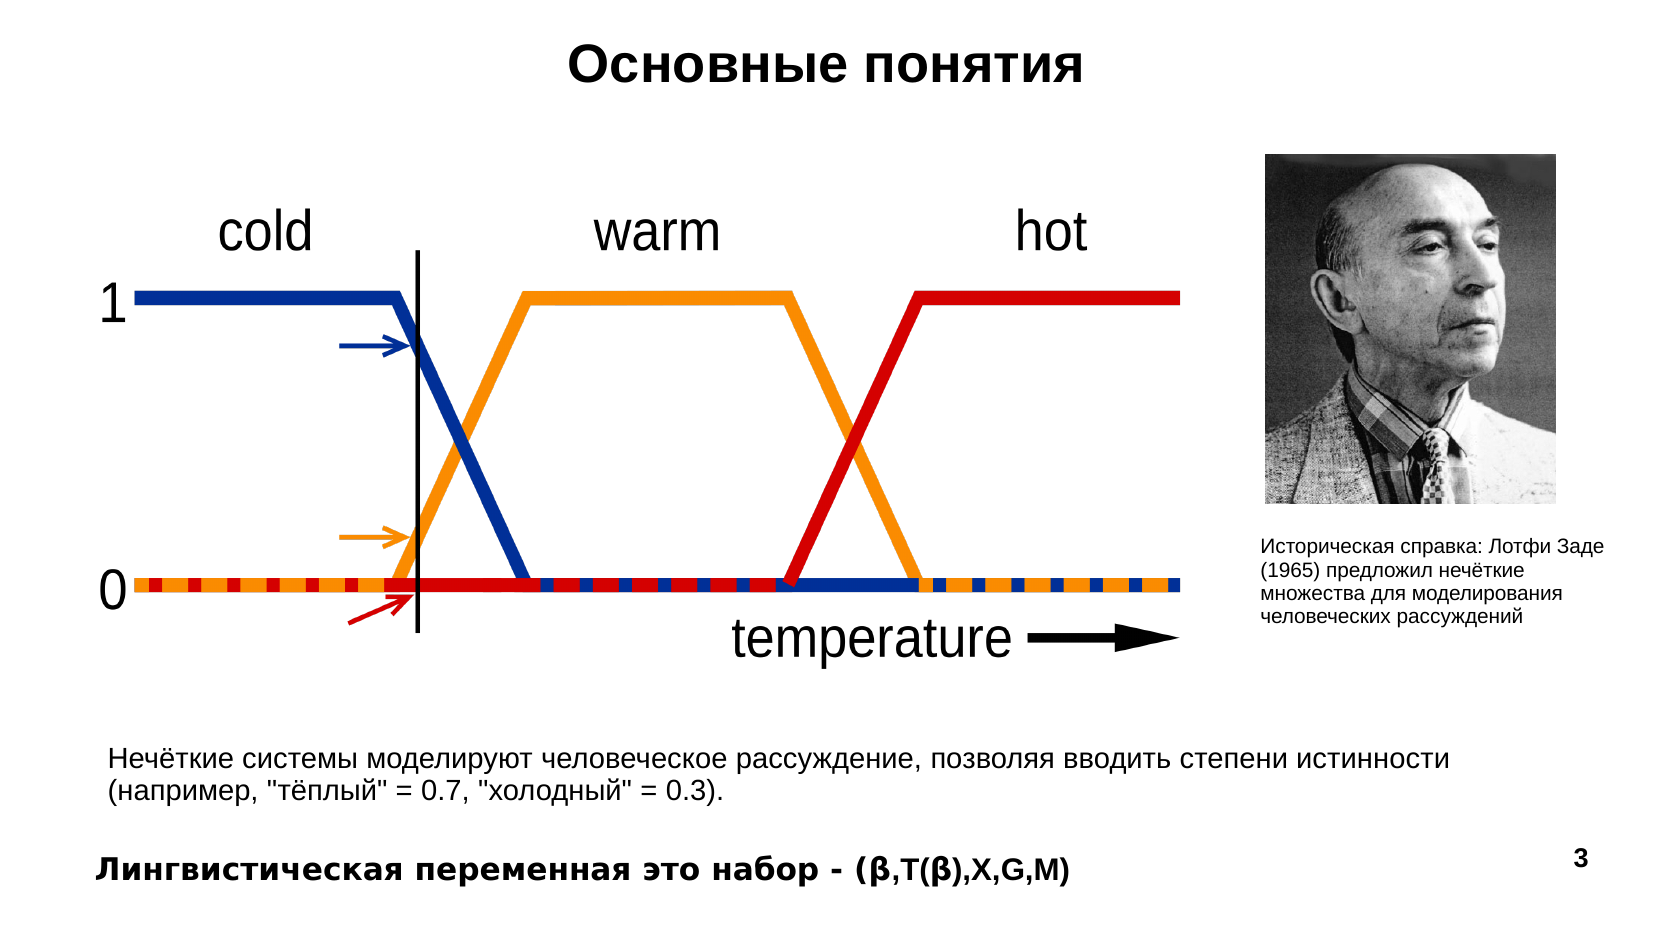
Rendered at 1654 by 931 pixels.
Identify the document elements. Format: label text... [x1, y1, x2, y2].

title Основные понятия [82, 0, 1571, 299]
picture [1265, 154, 1556, 504]
picture [69, 176, 1205, 683]
text_box Историческая справка: Лотфи Заде (1965) предложил нечёткие множества для моделирования человеческих рассуждений [1245, 527, 1626, 636]
text_box Нечёткие системы моделируют человеческое рассуждение, позволяя вводить степени истинности (например, "тёплый" = 0.7, "холодный" = 0.3). [93, 734, 1548, 815]
text_box Лингвистическая переменная это набор - (β,T(β),X,G,M) [79, 843, 1269, 908]
text_box 3 [1558, 835, 1613, 881]
